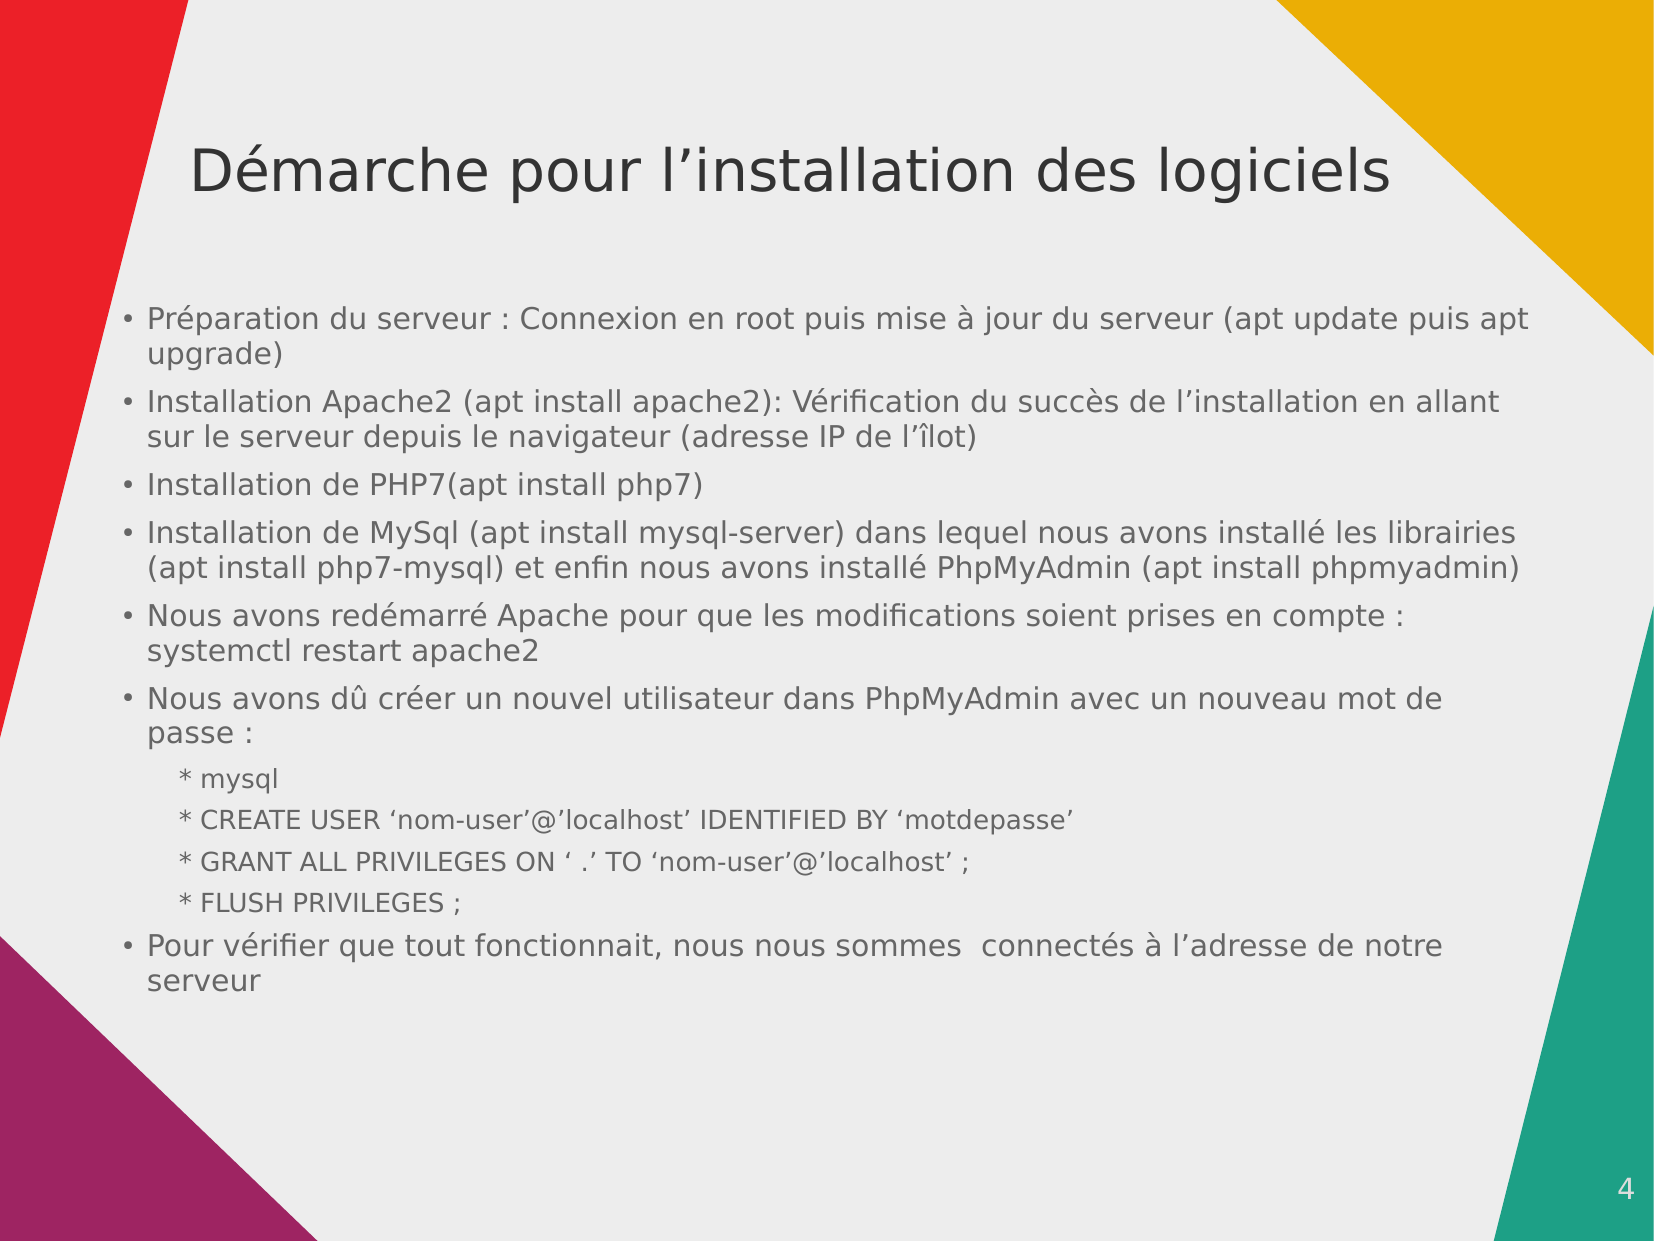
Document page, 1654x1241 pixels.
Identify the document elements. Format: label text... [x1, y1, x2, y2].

list Préparation du serveur : Connexion en root puis mise à jour du serveur (apt update puis apt upgrade) Installation Apache2 (apt install apache2): Vérification du succès de l’installation en allant sur le serveur depuis le navigateur (adresse IP de l’îlot) Installation de PHP7(apt install php7) Installation de MySql (apt install mysql-server) dans lequel nous avons installé les librairies (apt install php7-mysql) et enfin nous avons installé PhpMyAdmin (apt install phpmyadmin) Nous avons redémarré Apache pour que les modifications soient prises en compte : systemctl restart apache2 Nous avons dû créer un nouvel utilisateur dans PhpMyAdmin avec un nouveau mot de passe : * mysql * CREATE USER ‘nom-user’@’localhost’ IDENTIFIED BY ‘motdepasse’ * GRANT ALL PRIVILEGES ON ‘ .’ TO ‘nom-user’@’localhost’ ; * FLUSH PRIVILEGES ; Pour vérifier que tout fonctionnait, nous nous sommes connectés à l’adresse de notre serveur [114, 302, 1539, 1033]
title Démarche pour l’installation des logiciels [114, 73, 1539, 271]
